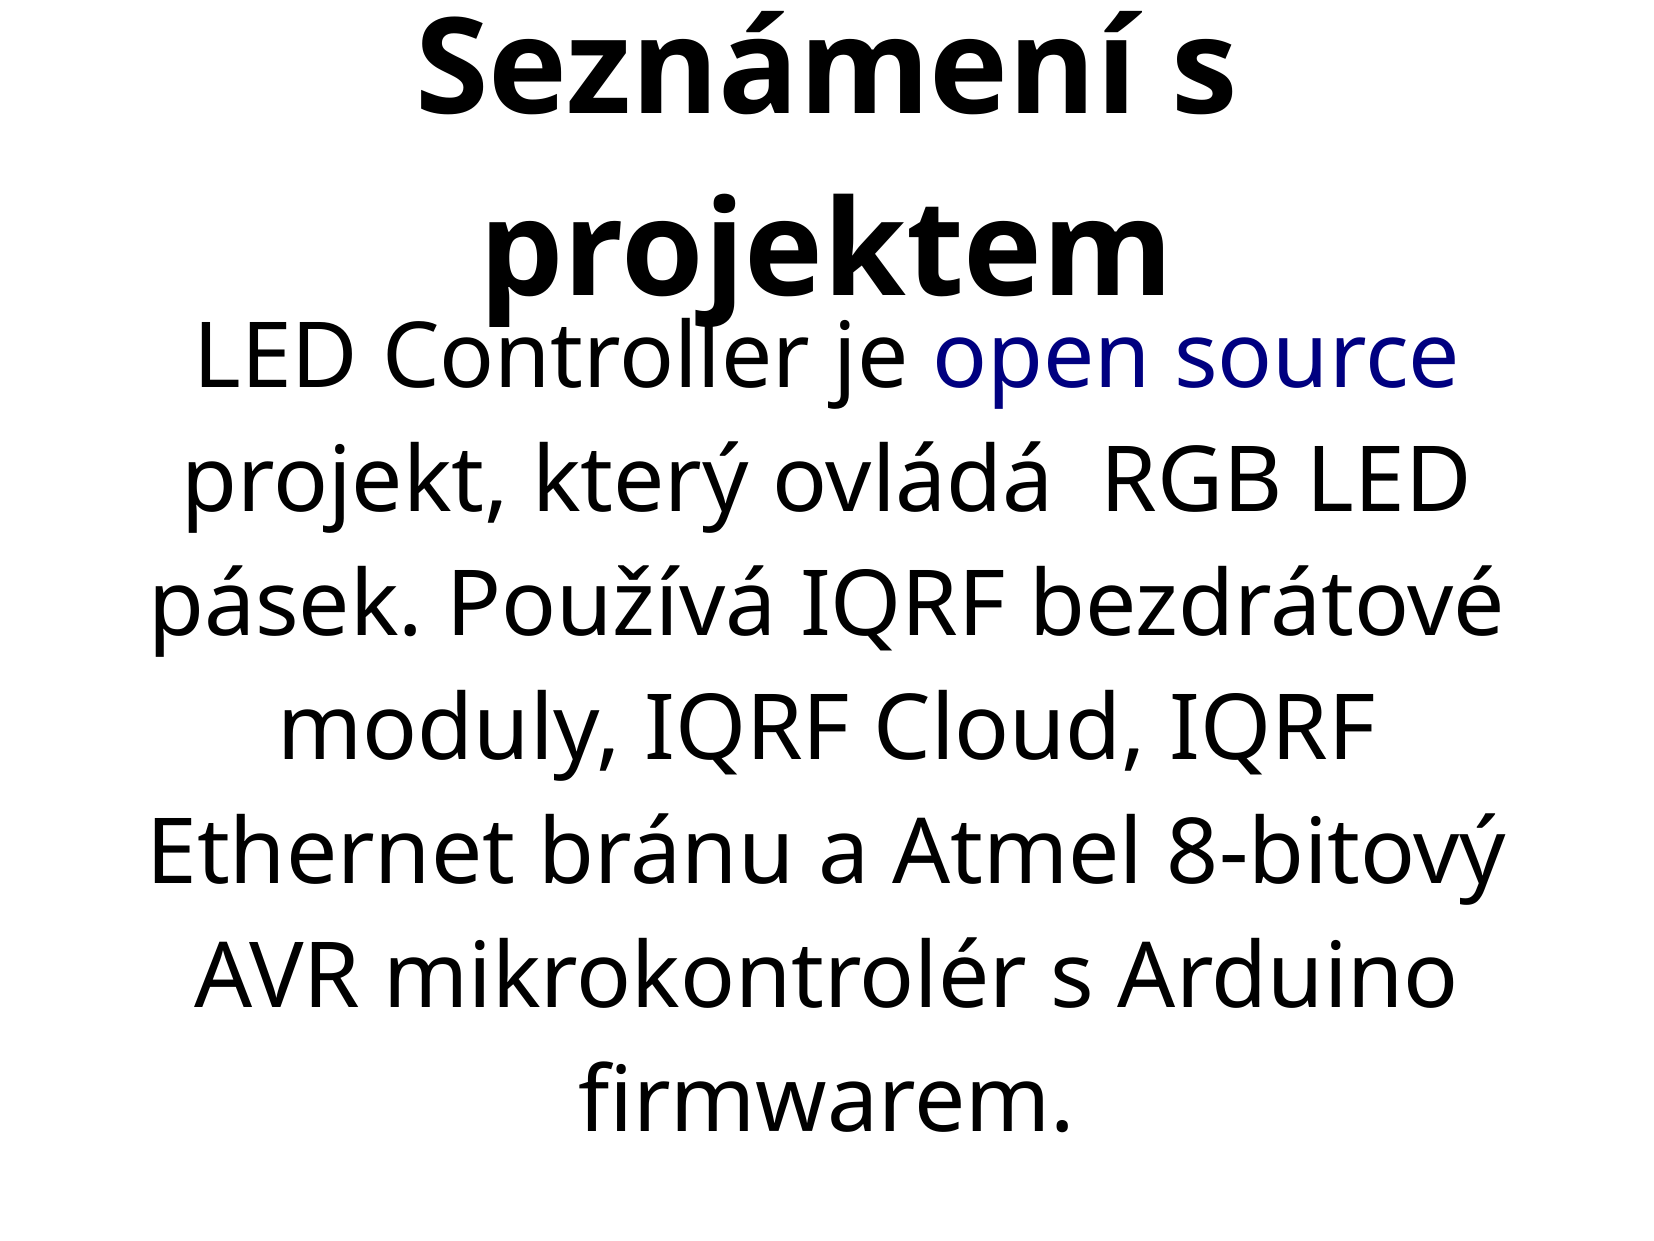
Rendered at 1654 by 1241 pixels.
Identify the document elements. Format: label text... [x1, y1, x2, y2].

list LED Controller je open source projekt, který ovládá RGB LED pásek. Používá IQRF bezdrátové moduly, IQRF Cloud, IQRF Ethernet bránu a Atmel 8-bitový AVR mikrokontrolér s Arduino firmwarem. [82, 290, 1571, 1170]
title Seznámení s projektem [82, 49, 1571, 257]
